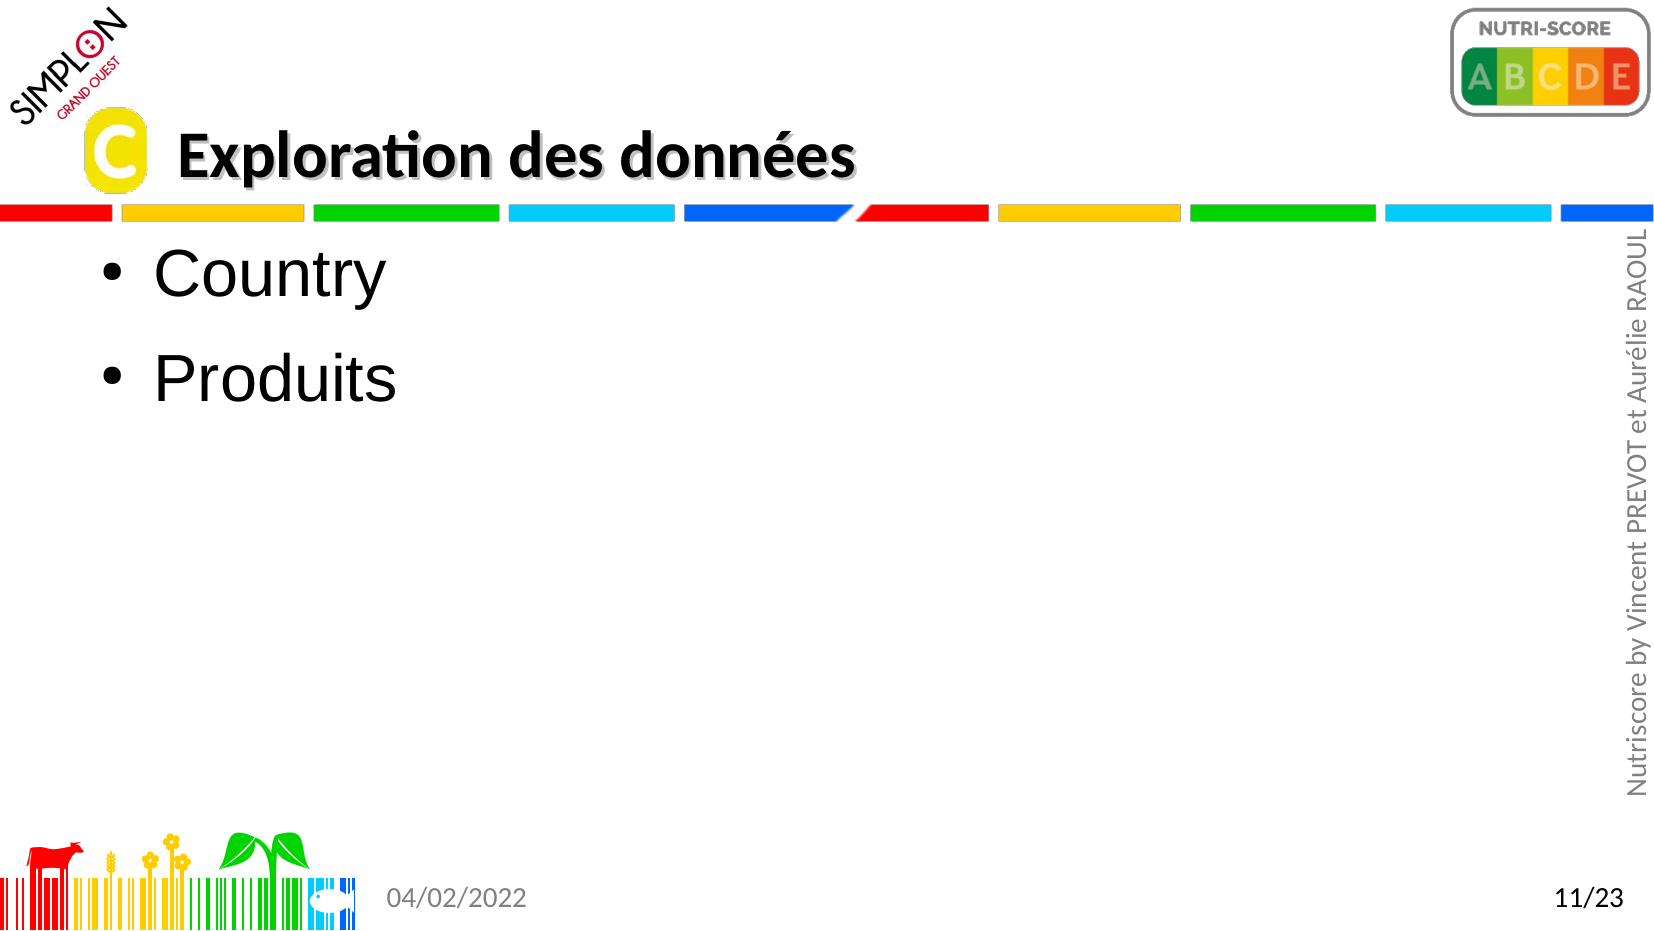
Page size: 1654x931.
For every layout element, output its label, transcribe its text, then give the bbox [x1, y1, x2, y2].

picture [82, 106, 151, 195]
picture [0, 200, 1654, 225]
title Exploration des données [177, 108, 1571, 213]
picture [1448, 4, 1654, 119]
list Country Produits [82, 236, 1571, 827]
picture [0, 826, 355, 930]
picture [2, 2, 147, 147]
